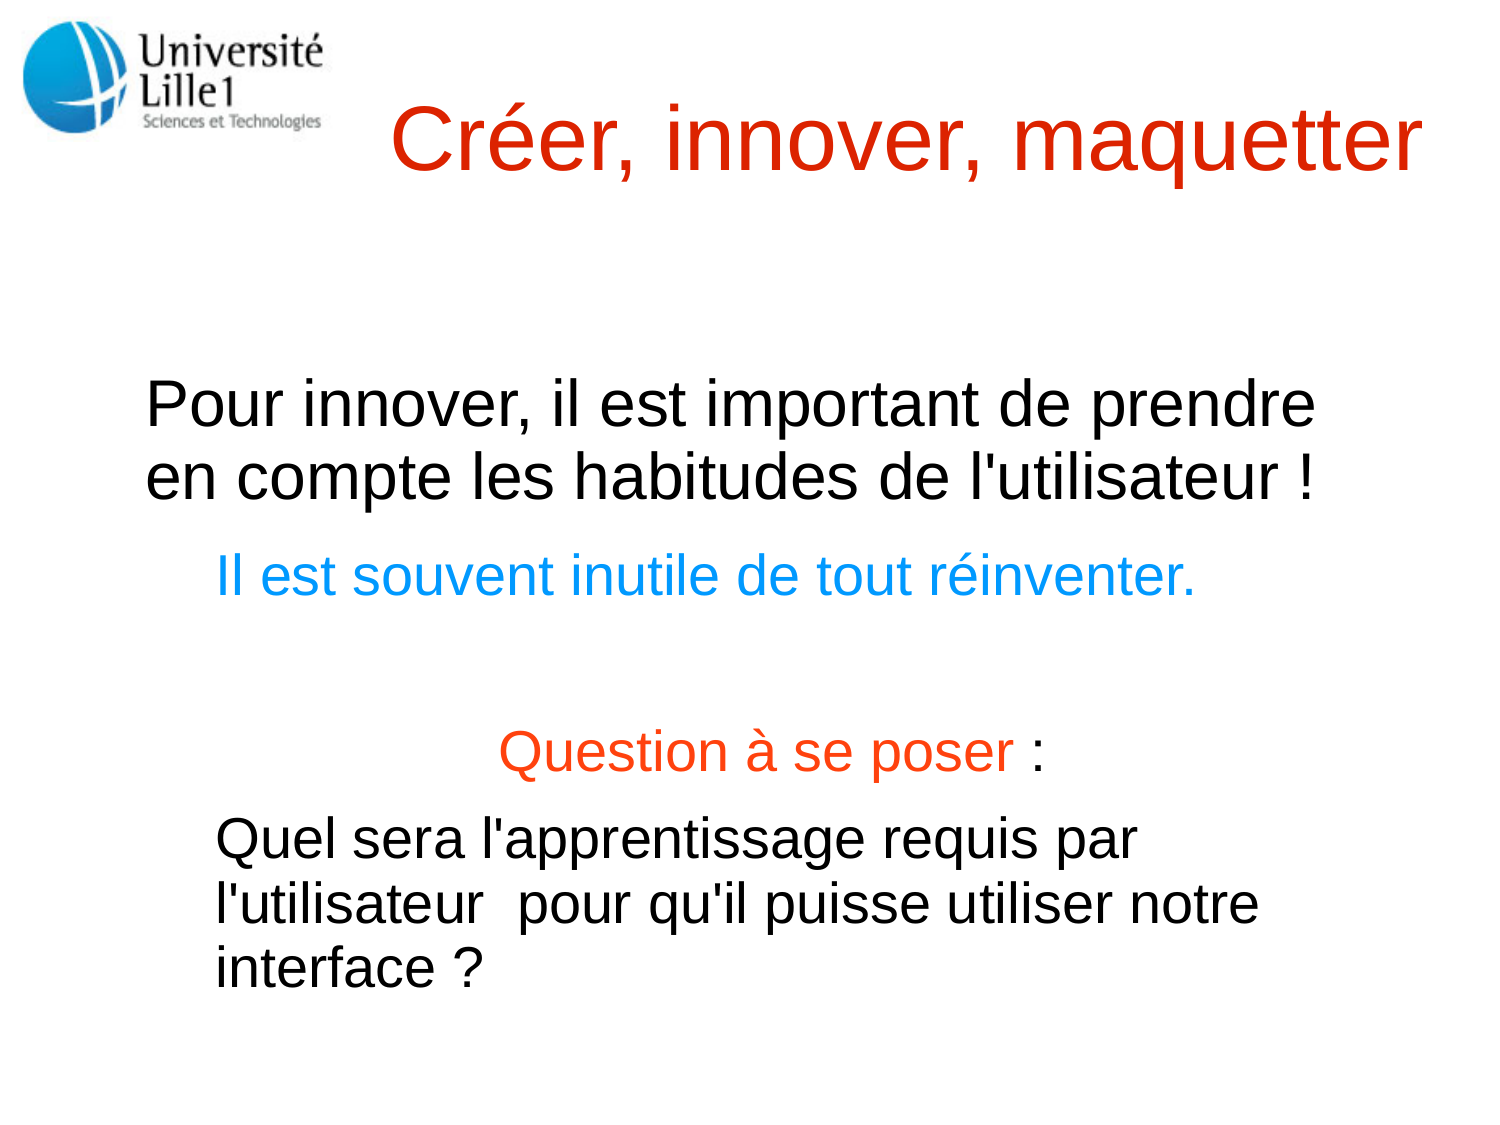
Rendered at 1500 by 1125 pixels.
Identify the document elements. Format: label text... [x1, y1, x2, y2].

list Pour innover, il est important de prendre en compte les habitudes de l'utilisateur ! Il est souvent inutile de tout réinventer. Question à se poser : Quel sera l'apprentissage requis par l'utilisateur pour qu'il puisse utiliser notre interface ? [75, 263, 1347, 1006]
title Créer, innover, maquetter [75, 44, 1425, 233]
picture [9, 3, 355, 142]
